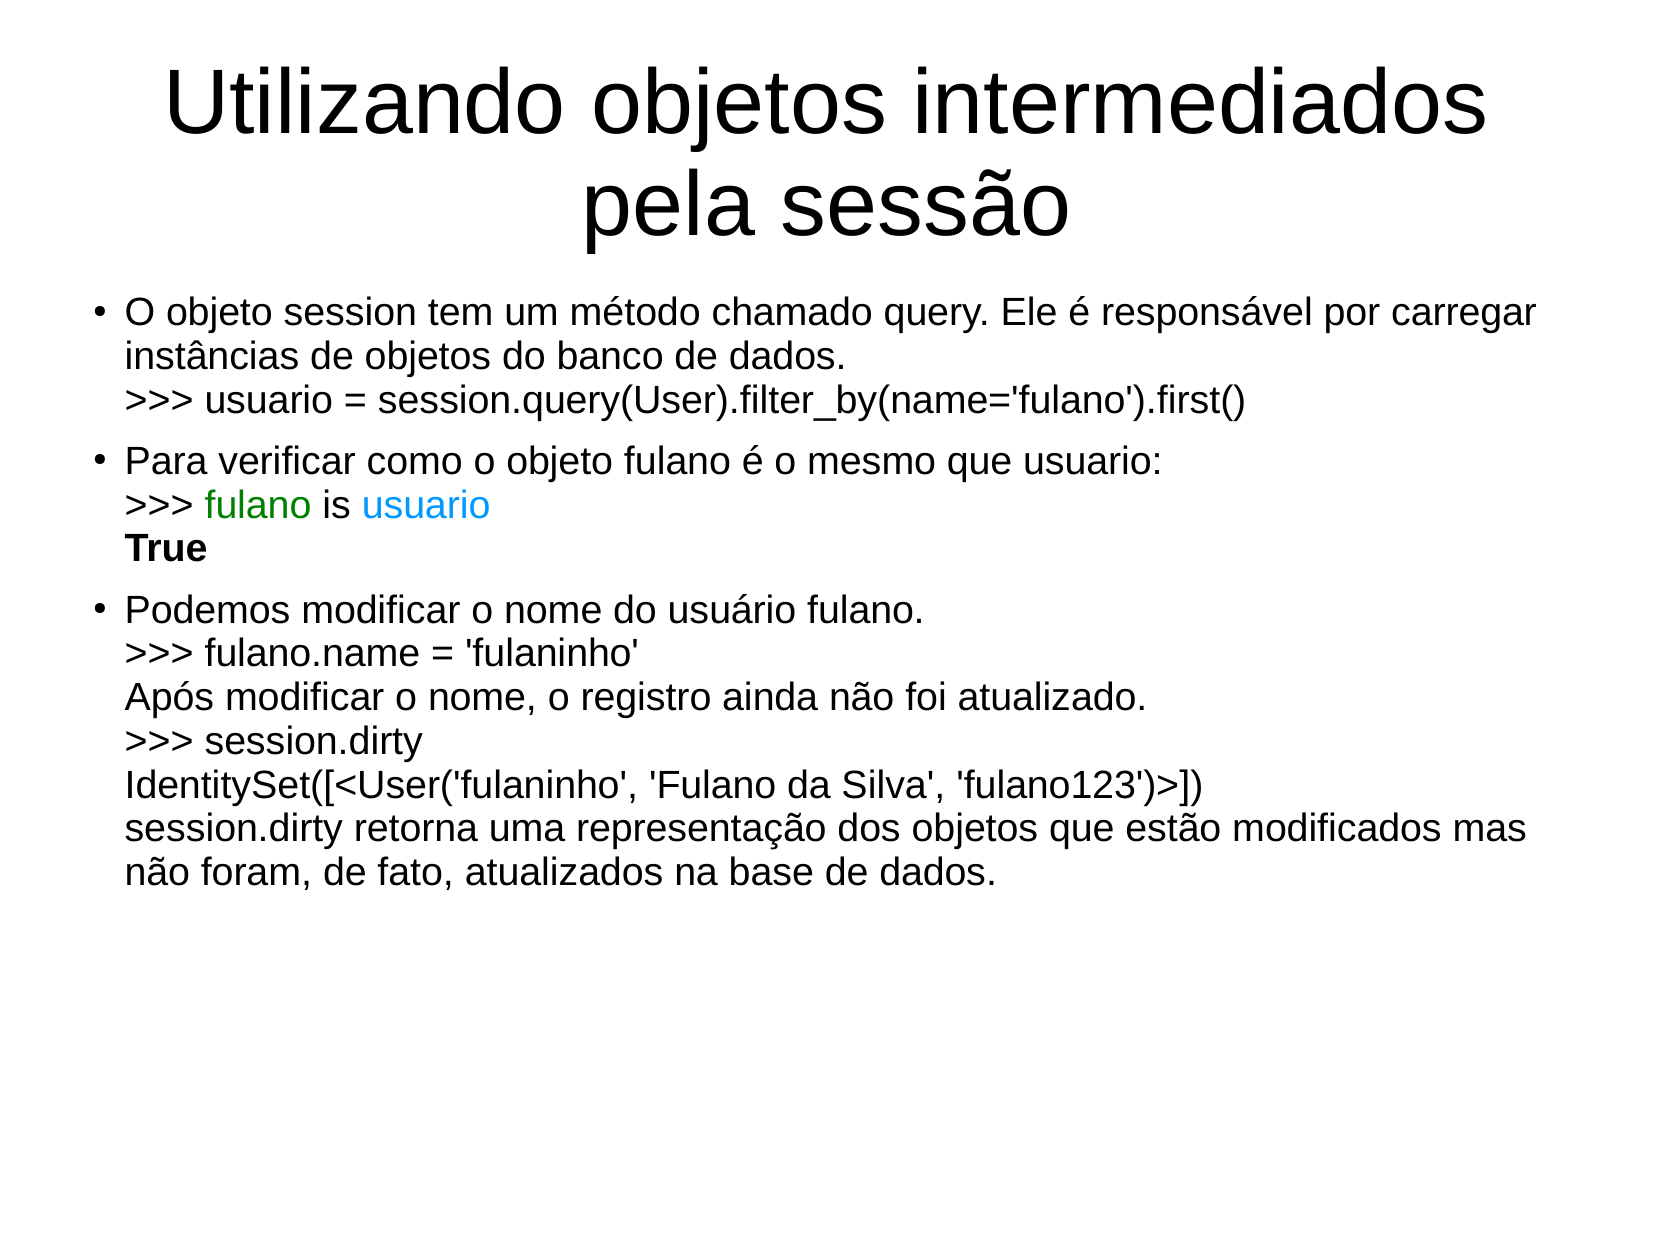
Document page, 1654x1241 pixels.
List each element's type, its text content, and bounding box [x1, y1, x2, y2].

list O objeto session tem um método chamado query. Ele é responsável por carregar instâncias de objetos do banco de dados. >>> usuario = session.query(User).filter_by(name='fulano').first() Para verificar como o objeto fulano é o mesmo que usuario: >>> fulano is usuario True Podemos modificar o nome do usuário fulano. >>> fulano.name = 'fulaninho' Após modificar o nome, o registro ainda não foi atualizado. >>> session.dirty IdentitySet([<User('fulaninho', 'Fulano da Silva', 'fulano123')>]) session.dirty retorna uma representação dos objetos que estão modificados mas não foram, de fato, atualizados na base de dados. [82, 290, 1538, 1010]
title Utilizando objetos intermediados pela sessão [82, 49, 1571, 257]
